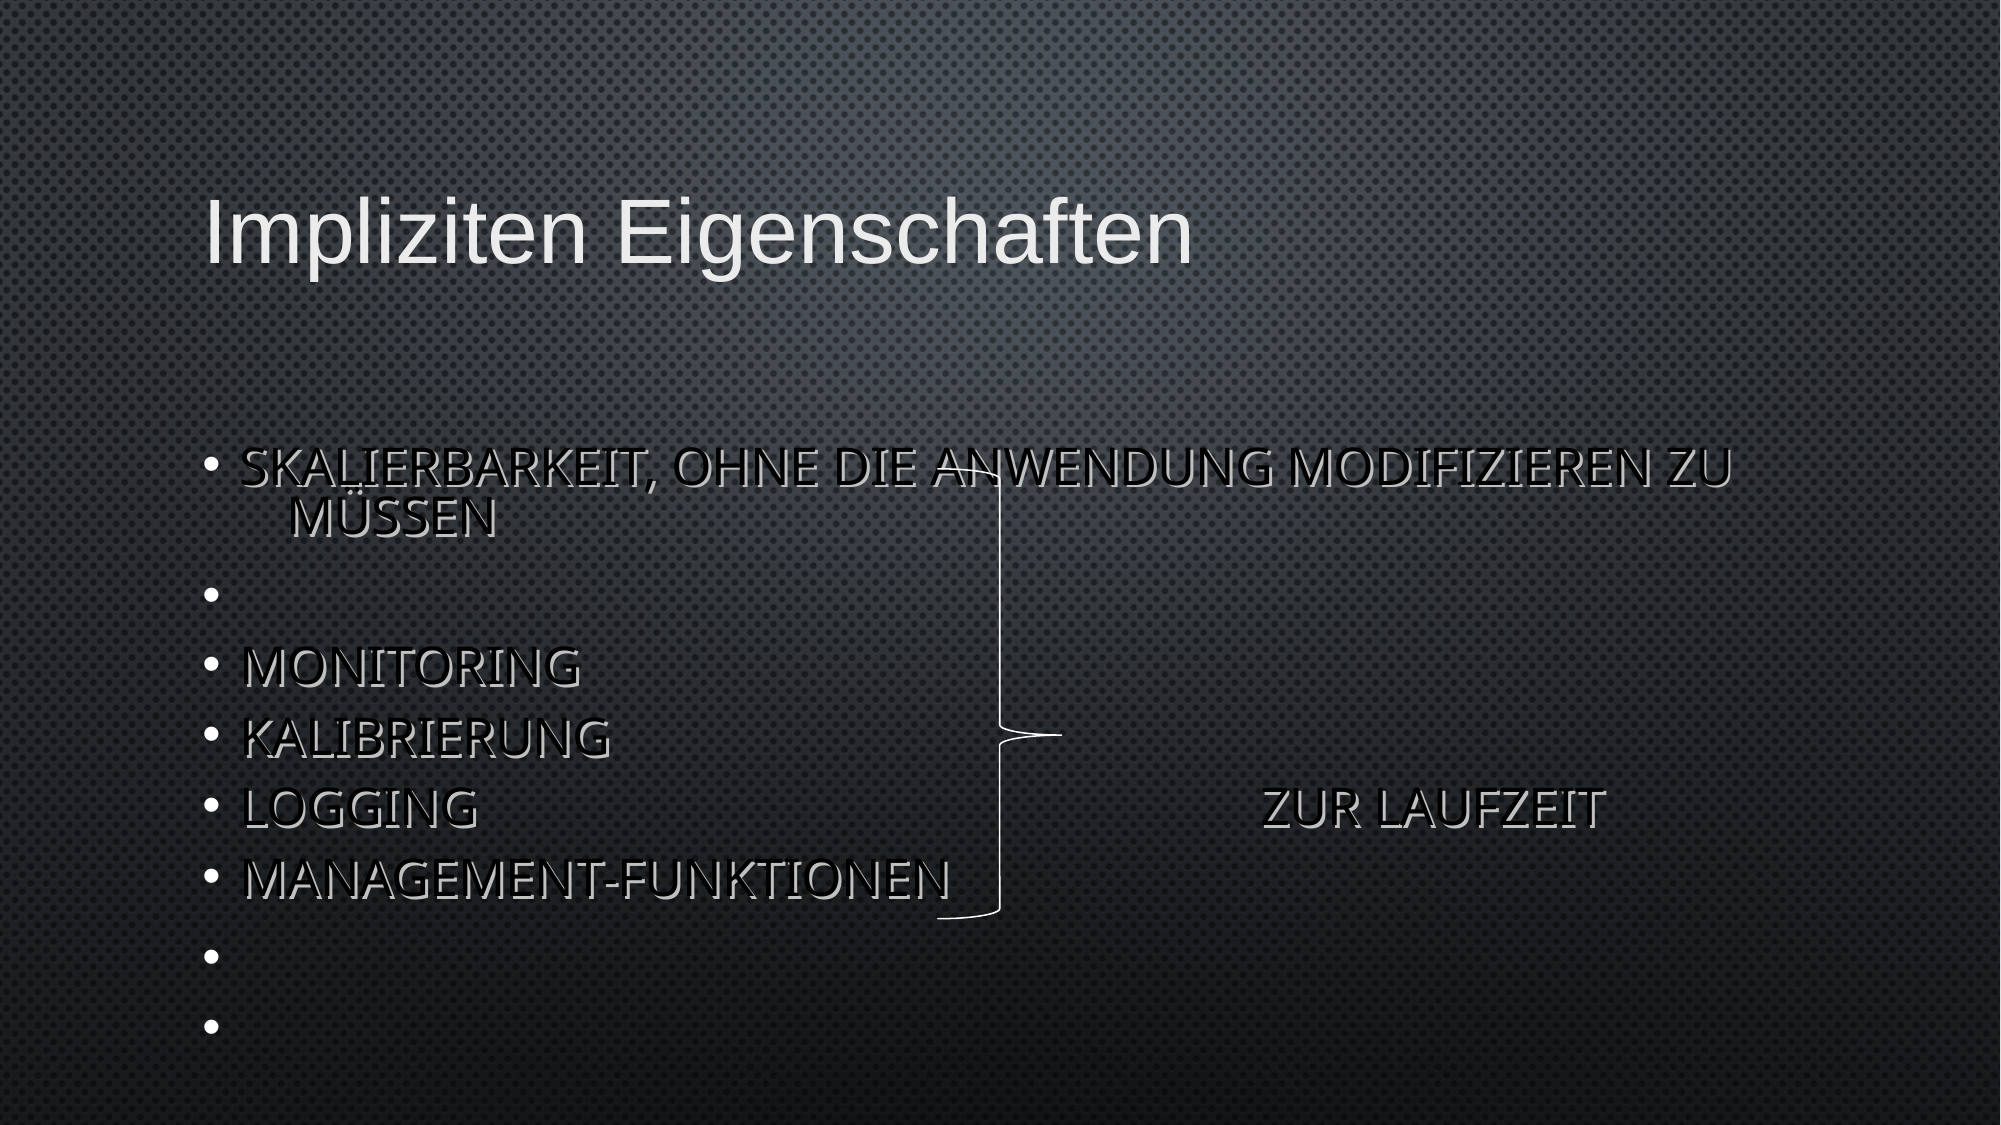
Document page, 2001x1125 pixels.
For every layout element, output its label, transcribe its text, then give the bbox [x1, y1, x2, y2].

title Impliziten Eigenschaften [187, 99, 1813, 413]
list Skalierbarkeit, ohne die Anwendung modifizieren zu müssen Monitoring Kalibrierung Logging zur Laufzeit Management-Funktionen [187, 437, 1813, 950]
